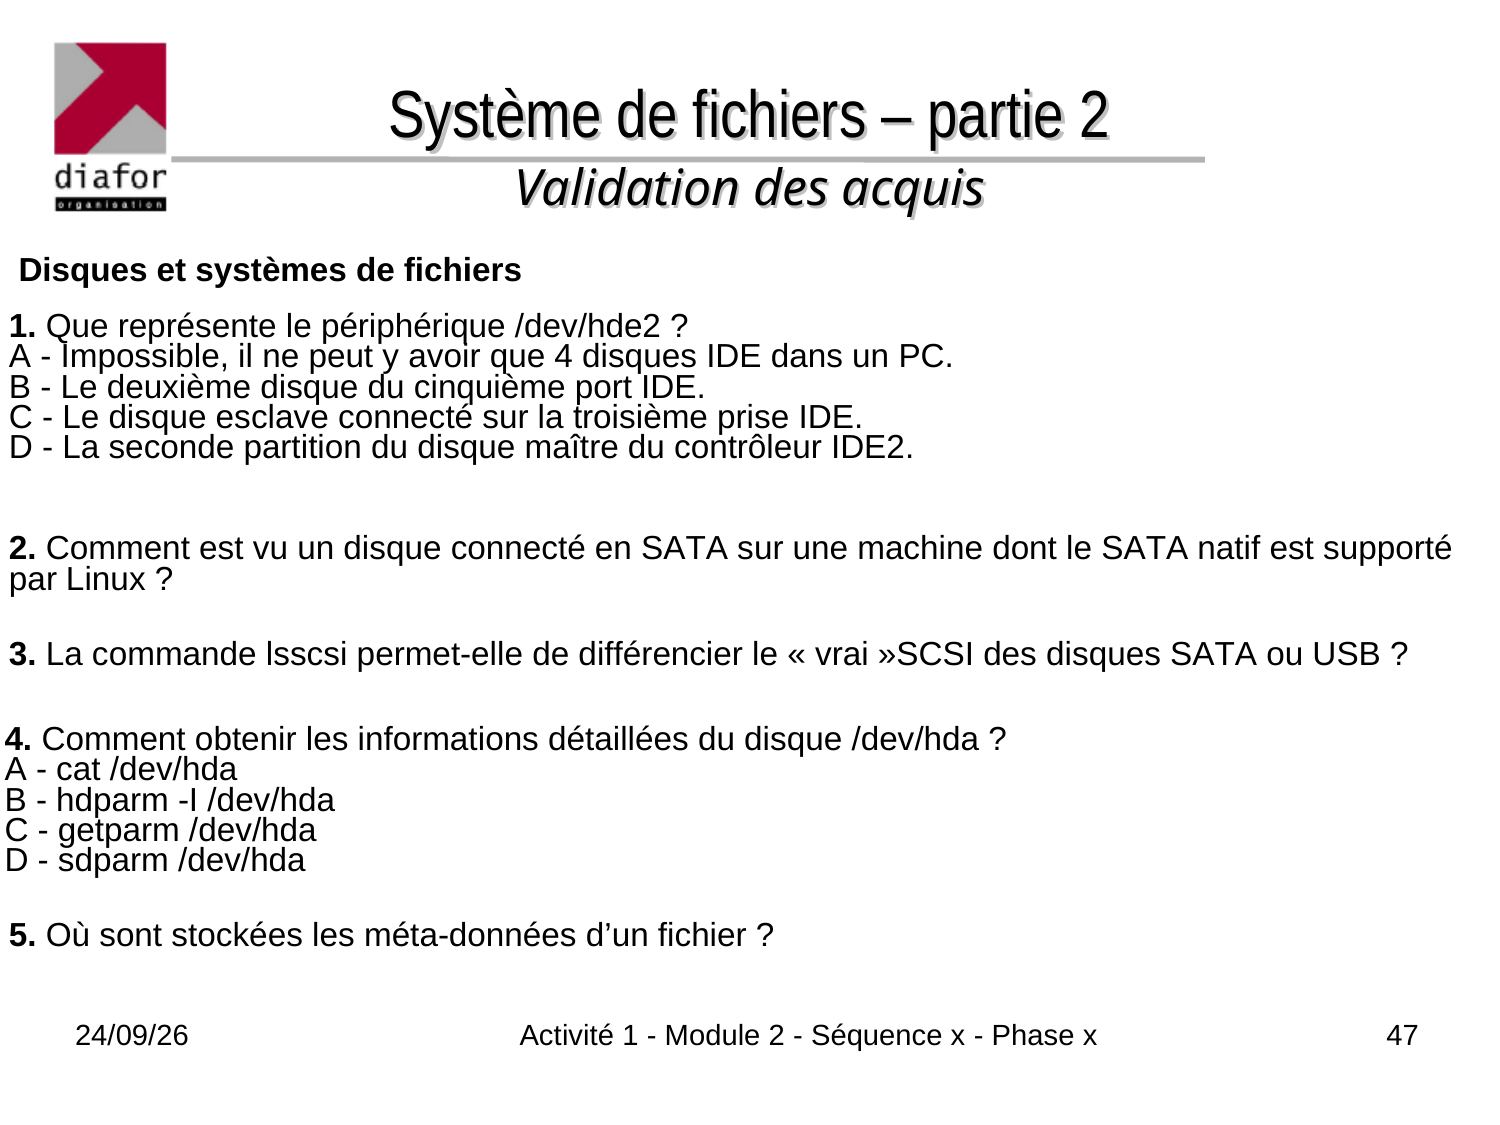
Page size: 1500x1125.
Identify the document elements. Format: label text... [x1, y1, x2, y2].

text_box 5. Où sont stockées les méta-données d’un fichier ? [0, 915, 1500, 961]
text_box 2. Comment est vu un disque connecté en SATA sur une machine dont le SATA natif est supporté par Linux ? [0, 528, 1500, 604]
text_box Disques et systèmes de fichiers [3, 250, 562, 296]
text_box 3. La commande lsscsi permet-elle de différencier le « vrai »SCSI des disques SATA ou USB ? [0, 633, 1497, 680]
text_box 1. Que représente le périphérique /dev/hde2 ? A - Impossible, il ne peut y avoir que 4 disques IDE dans un PC. B - Le deuxième disque du cinquième port IDE. C - Le disque esclave connecté sur la troisième prise IDE. D - La seconde partition du disque maître du contrôleur IDE2. [0, 306, 1495, 473]
title Système de fichiers – partie 2 Validation des acquis [75, 45, 1426, 250]
picture [53, 42, 168, 213]
text_box 4. Comment obtenir les informations détaillées du disque /dev/hda ? A - cat /dev/hda B - hdparm -I /dev/hda C - getparm /dev/hda D - sdparm /dev/hda [0, 718, 1500, 886]
